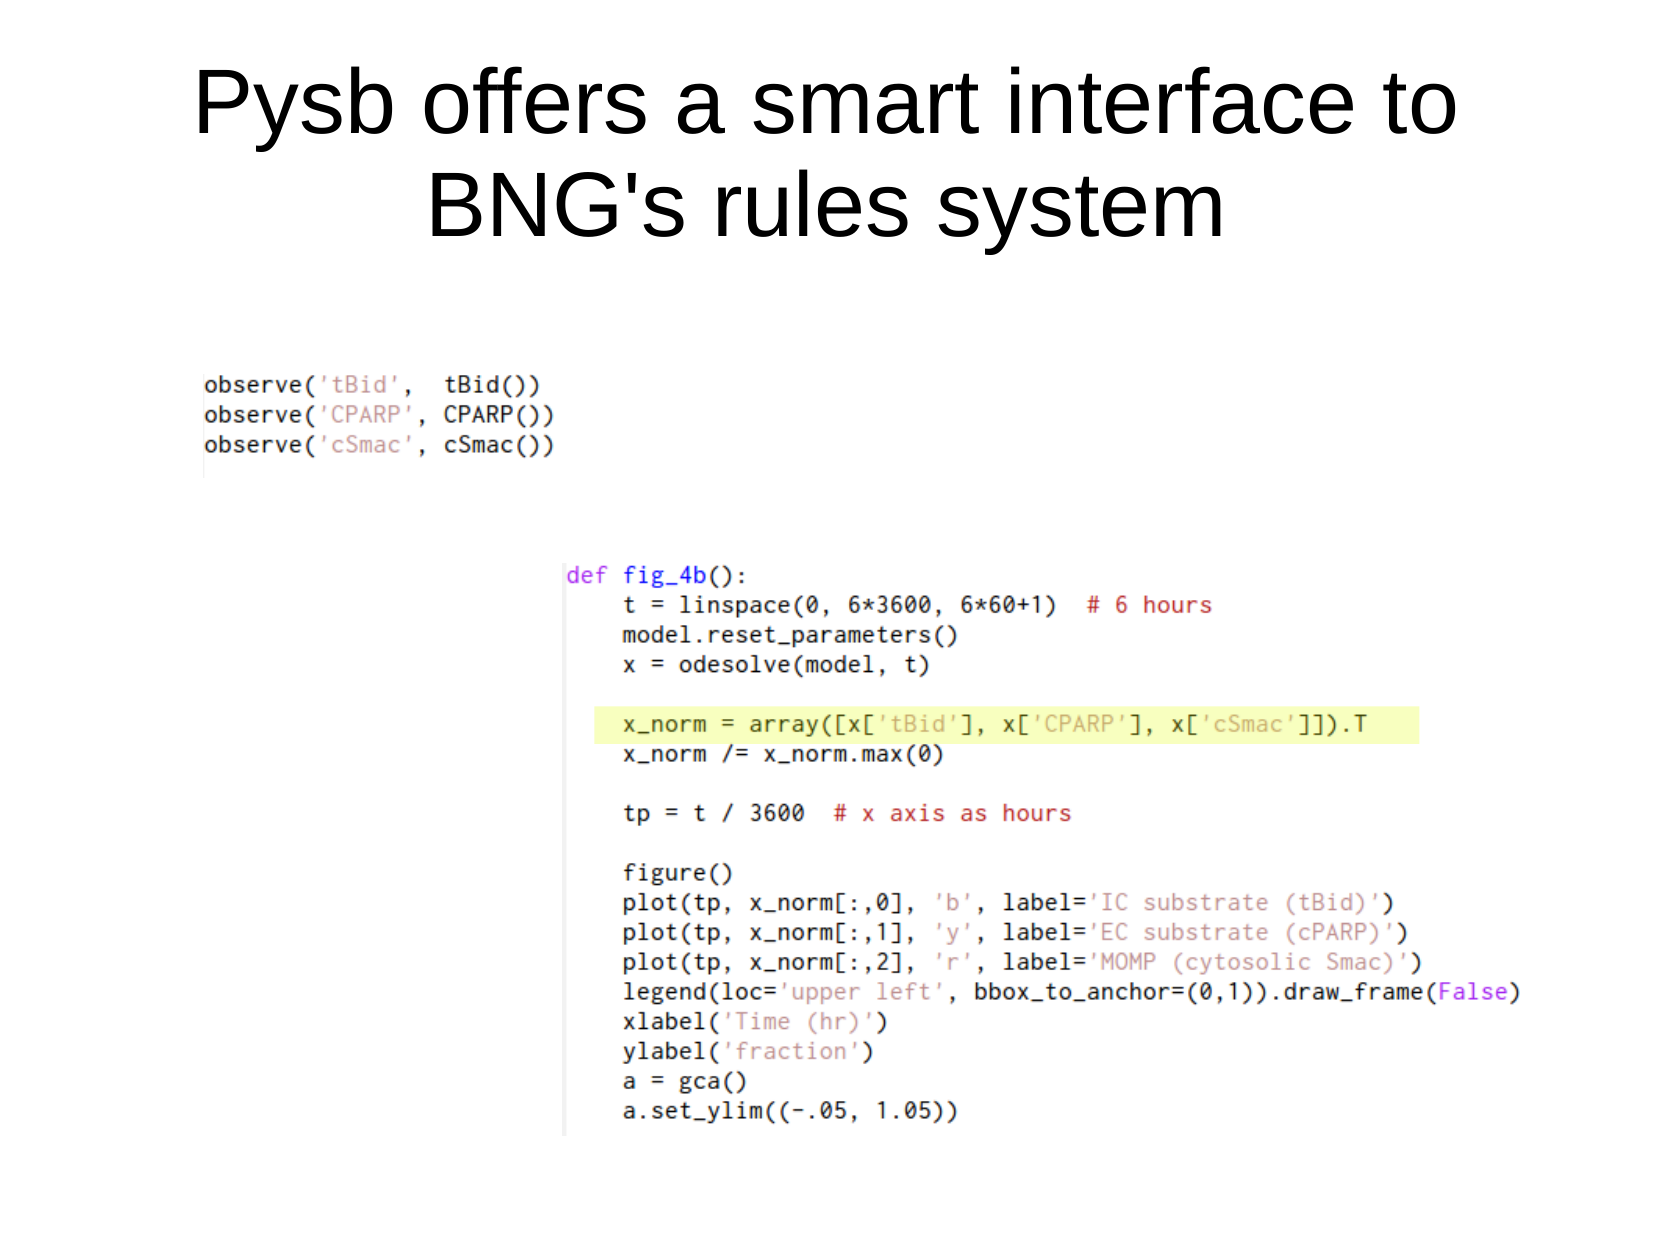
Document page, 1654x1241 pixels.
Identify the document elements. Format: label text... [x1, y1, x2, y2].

picture [562, 563, 1534, 1136]
text_box [594, 706, 1420, 744]
picture [203, 374, 563, 479]
title Pysb offers a smart interface to BNG's rules system [82, 49, 1571, 257]
